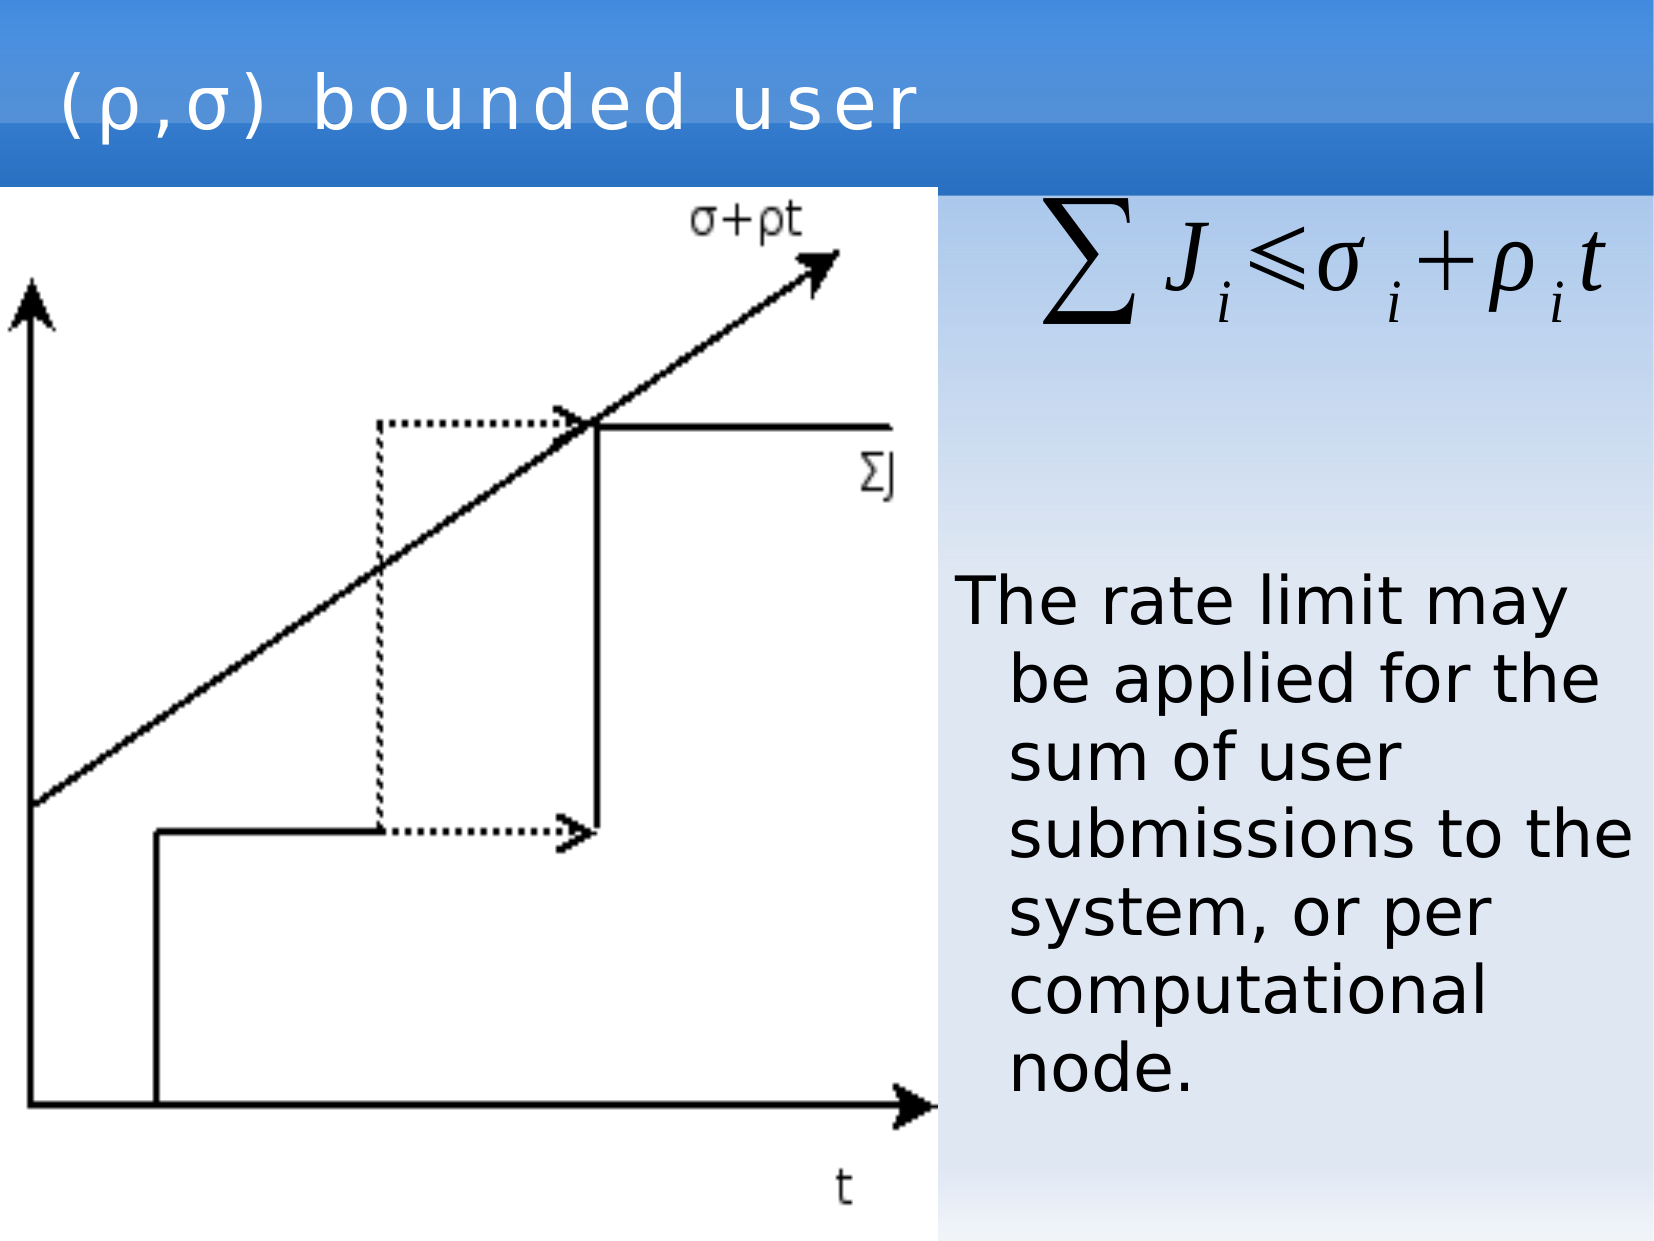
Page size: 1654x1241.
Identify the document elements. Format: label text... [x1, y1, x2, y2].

list The rate limit may be applied for the sum of user submissions to the system, or per computational node. [937, 562, 1646, 1238]
title (ρ,σ) bounded user [59, 29, 1270, 178]
picture [0, 0, 1654, 1241]
chart [1012, 187, 1627, 338]
